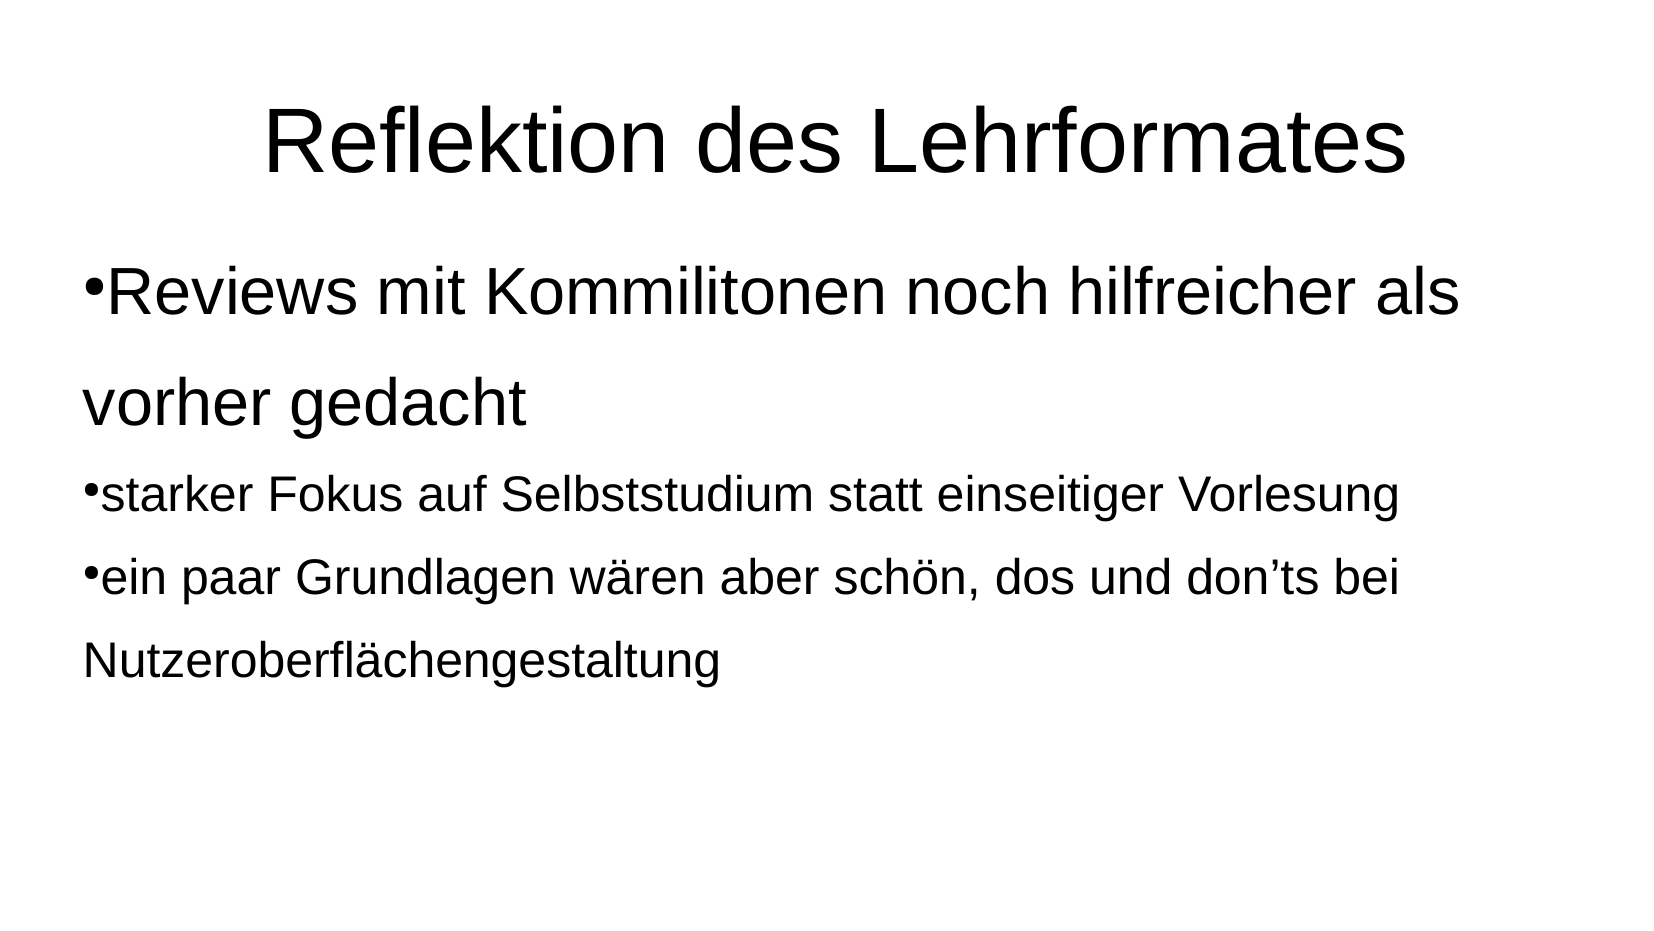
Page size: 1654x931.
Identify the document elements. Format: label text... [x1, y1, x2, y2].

title Reflektion des Lehrformates [82, 37, 1571, 193]
list Reviews mit Kommilitonen noch hilfreicher als vorher gedacht starker Fokus auf Selbststudium statt einseitiger Vorlesung ein paar Grundlagen wären aber schön, dos und don’ts bei Nutzeroberflächengestaltung [82, 217, 1571, 758]
